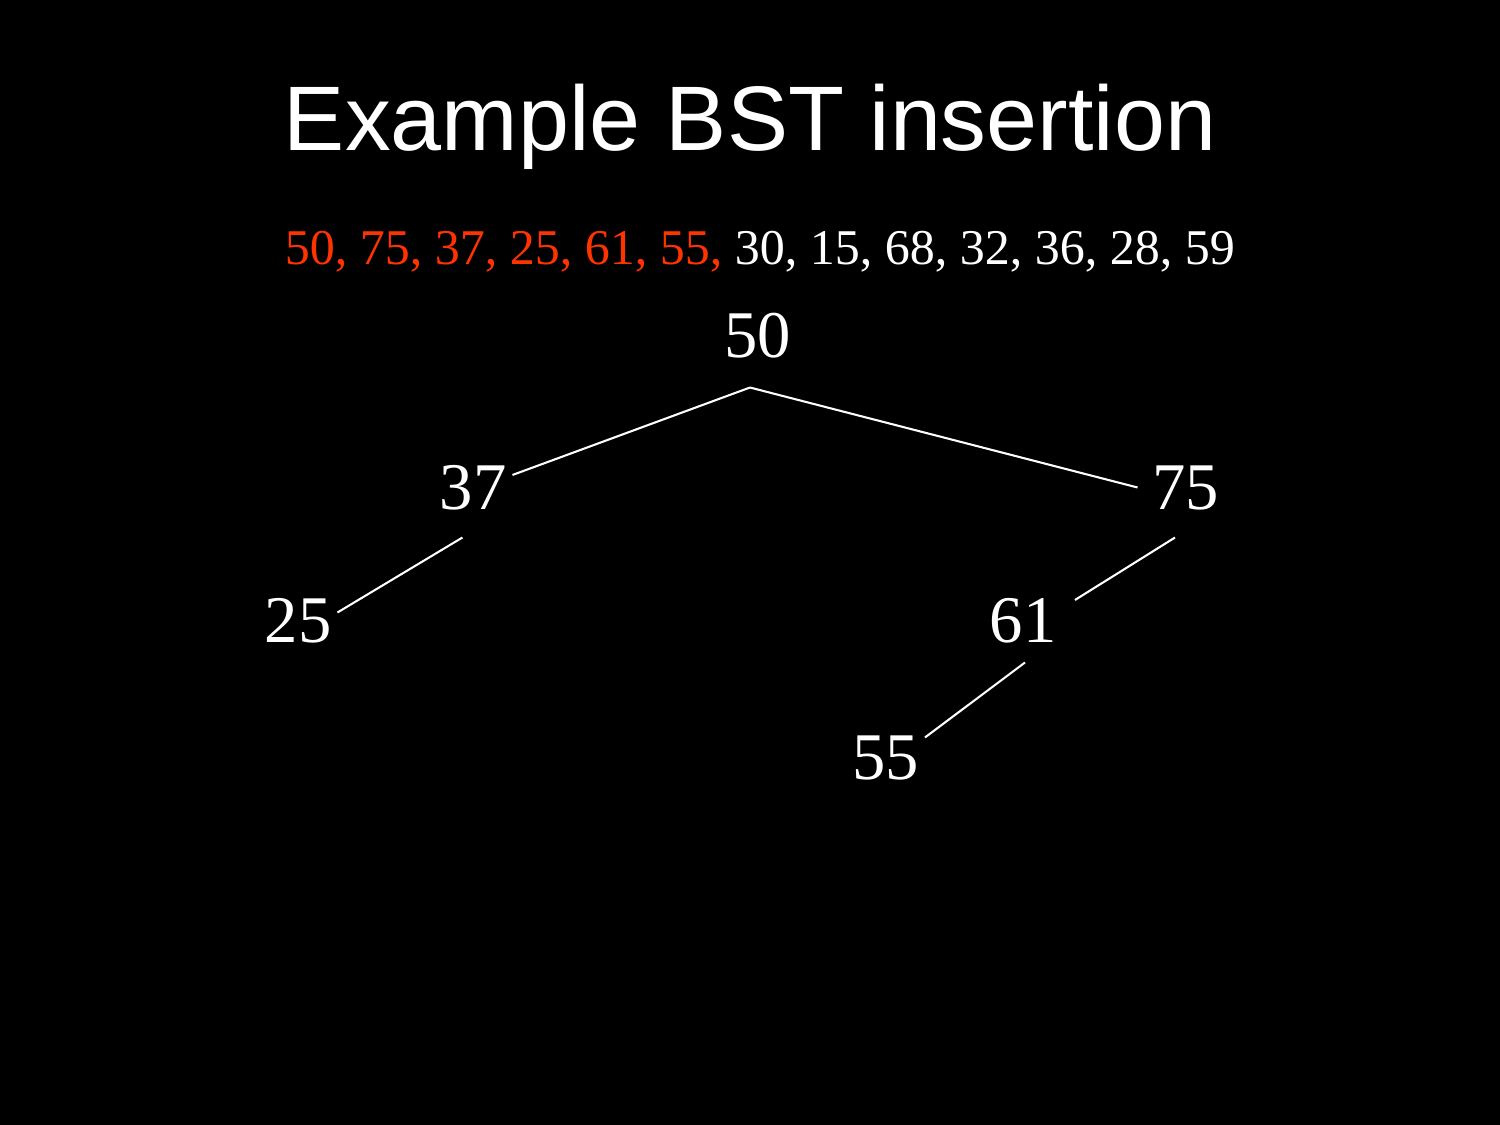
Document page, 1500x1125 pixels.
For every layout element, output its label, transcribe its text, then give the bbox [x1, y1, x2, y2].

text_box 55 [837, 712, 935, 802]
text_box 75 [1137, 442, 1235, 532]
text_box 50 [709, 290, 807, 381]
text_box 25 [250, 574, 347, 665]
text_box 37 [425, 442, 522, 532]
text_box 50, 75, 37, 25, 61, 55, 30, 15, 68, 32, 36, 28, 59 [270, 212, 1250, 284]
title Example BST insertion [22, 50, 1480, 188]
text_box 61 [975, 574, 1072, 665]
